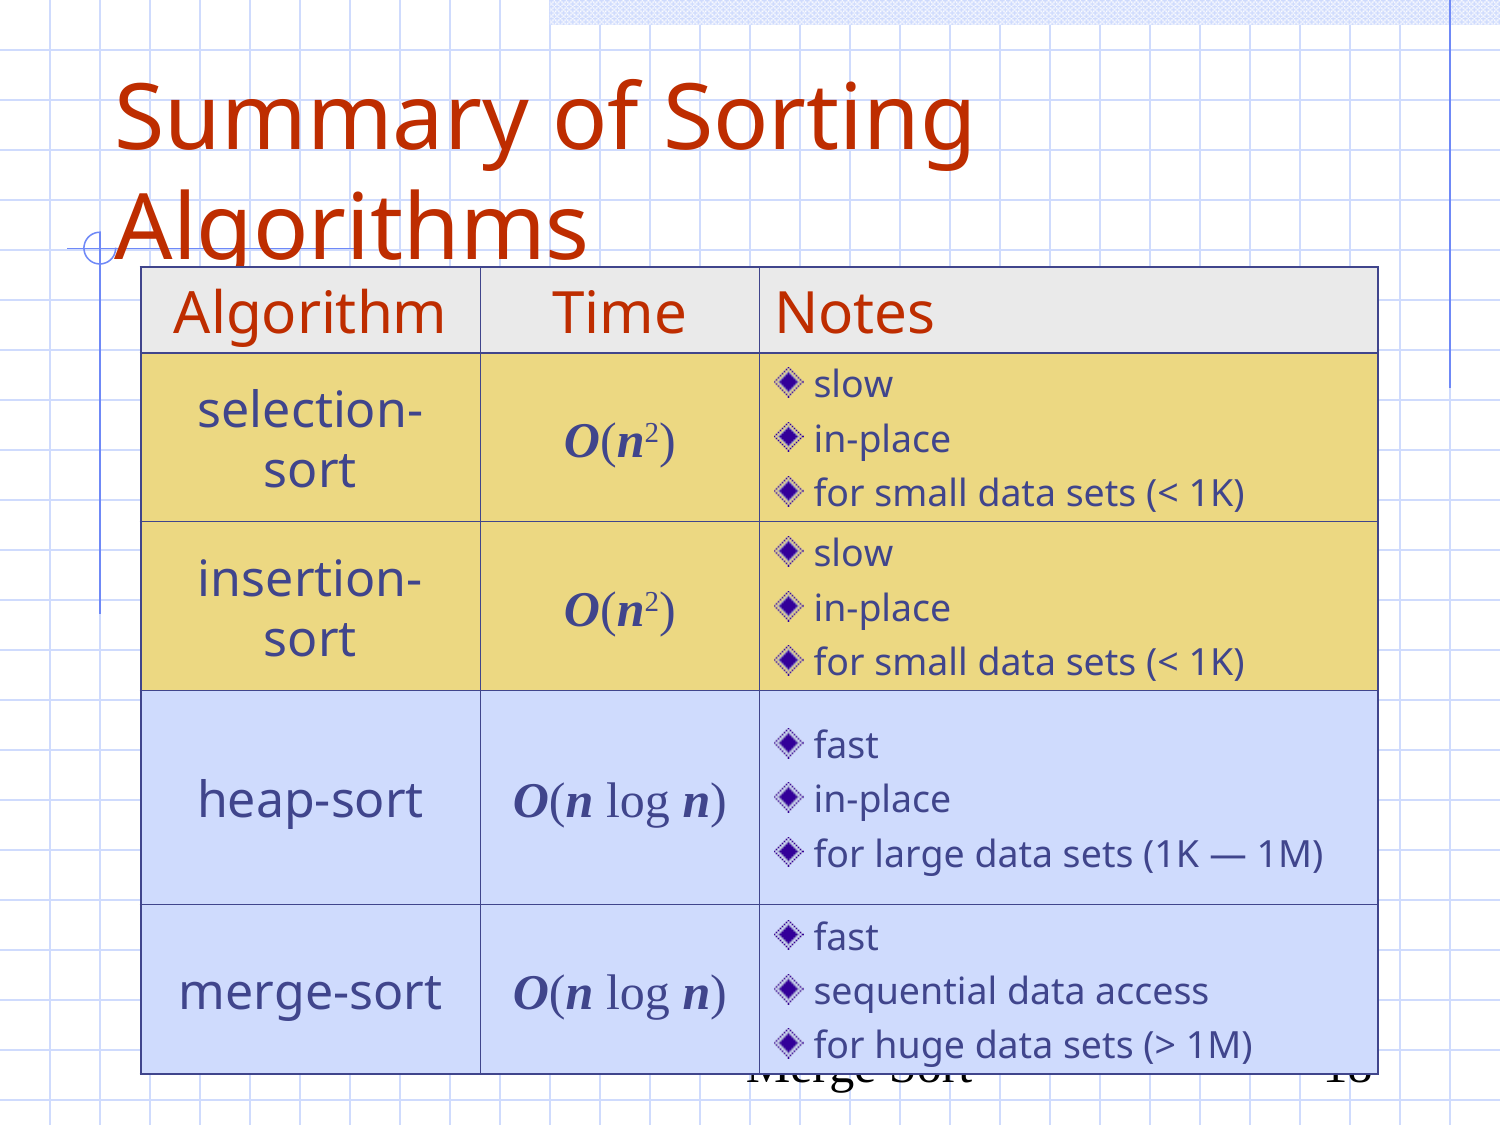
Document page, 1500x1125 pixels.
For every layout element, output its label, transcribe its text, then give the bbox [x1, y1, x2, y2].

table_header Notes [760, 268, 1377, 352]
title Summary of Sorting Algorithms [99, 49, 1425, 238]
table_cell heap-sort [142, 691, 480, 904]
table_cell slow in-place for small data sets (< 1K) [760, 354, 1377, 521]
table_cell O(n2) [481, 354, 759, 521]
table_cell insertion-sort [142, 522, 480, 690]
picture [774, 476, 804, 507]
picture [774, 974, 804, 1005]
table_cell fast in-place for large data sets (1K — 1M) [760, 691, 1377, 904]
picture [774, 591, 804, 622]
picture [774, 367, 804, 398]
table_header Time [481, 268, 759, 352]
table_cell O(n2) [481, 522, 759, 690]
table_header Algorithm [142, 268, 480, 352]
table_cell fast sequential data access for huge data sets (> 1M) [760, 905, 1377, 1073]
table_cell slow in-place for small data sets (< 1K) [760, 522, 1377, 690]
picture [774, 645, 804, 676]
table_cell O(n log n) [481, 691, 759, 904]
table_cell selection-sort [142, 354, 480, 521]
picture [774, 1028, 804, 1059]
picture [774, 536, 804, 567]
picture [774, 422, 804, 452]
picture [774, 837, 804, 867]
table_cell merge-sort [142, 905, 480, 1073]
picture [774, 728, 804, 759]
picture [549, 0, 1449, 25]
picture [774, 782, 804, 813]
picture [774, 920, 804, 950]
table_cell O(n log n) [481, 905, 759, 1073]
picture [1451, 0, 1500, 25]
